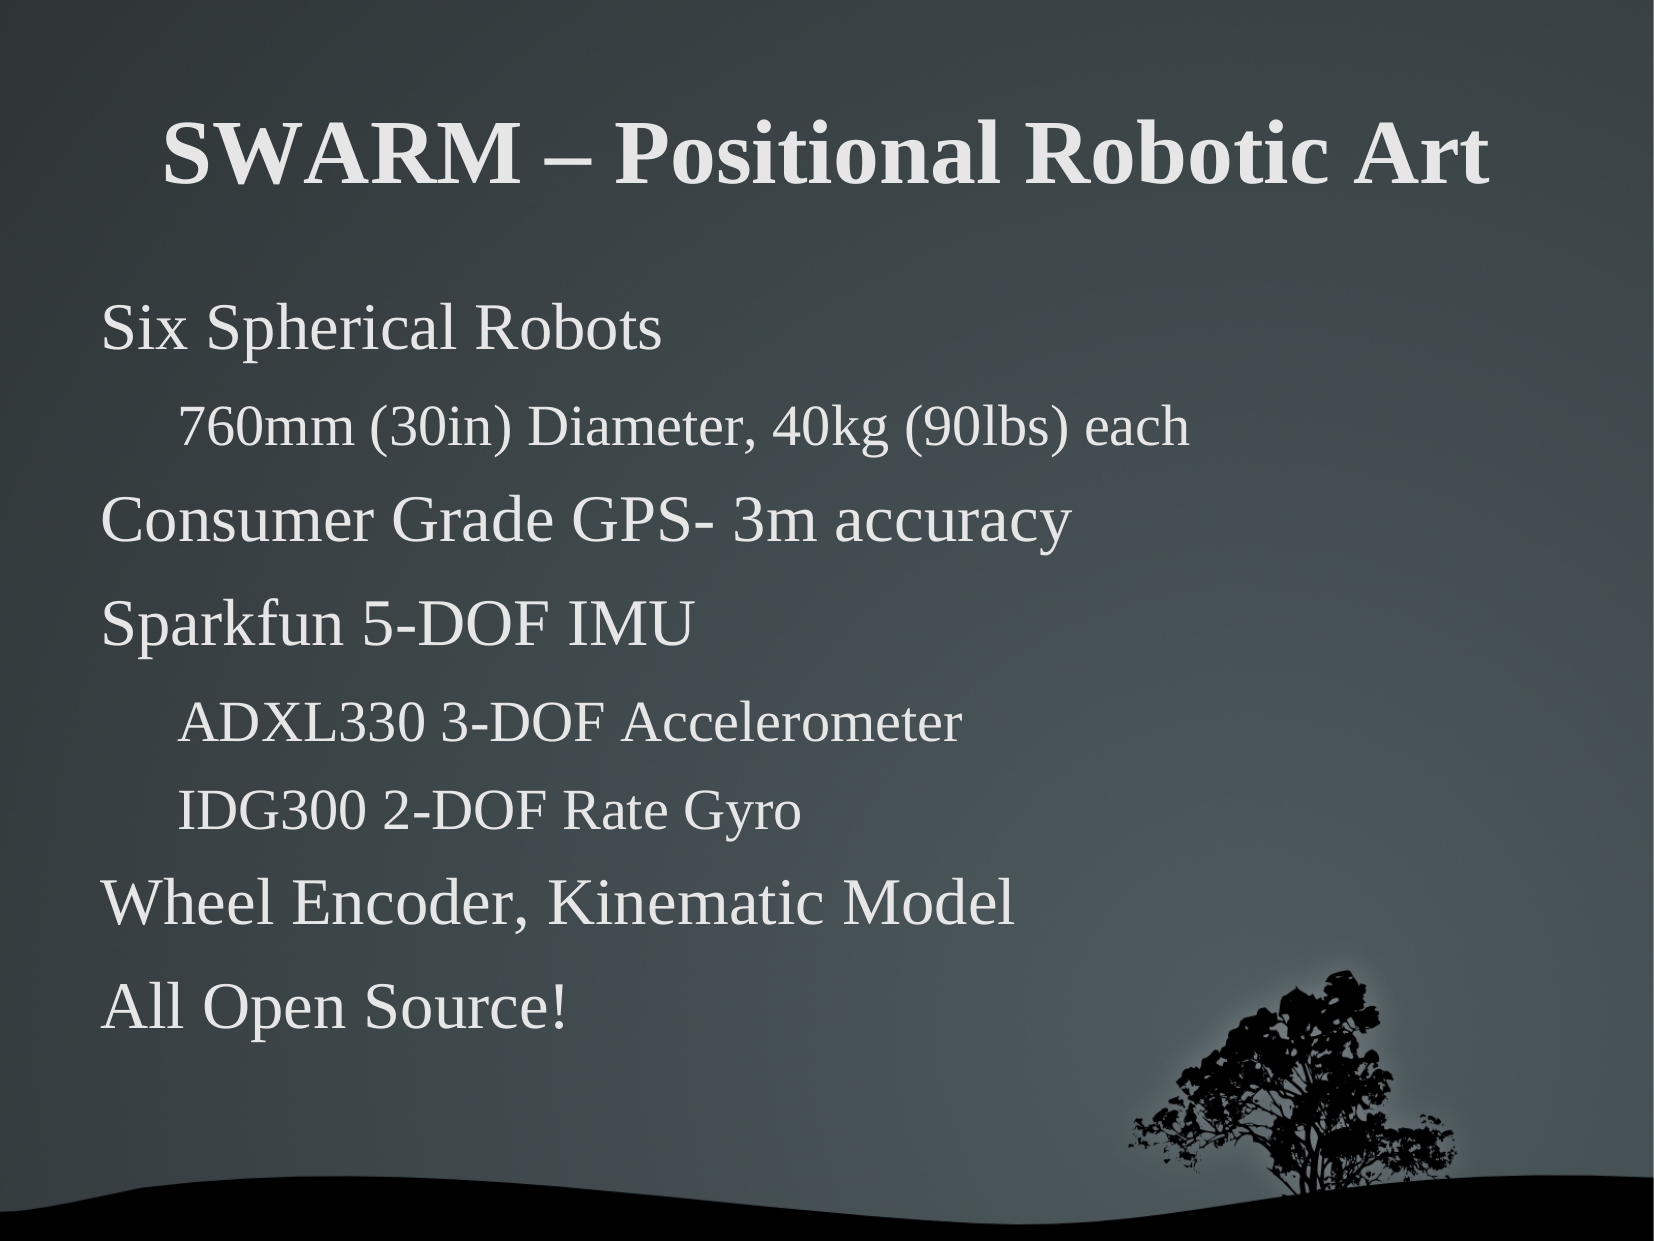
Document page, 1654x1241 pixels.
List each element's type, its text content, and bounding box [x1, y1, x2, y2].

title SWARM – Positional Robotic Art [82, 56, 1571, 250]
list Six Spherical Robots 760mm (30in) Diameter, 40kg (90lbs) each Consumer Grade GPS- 3m accuracy Sparkfun 5-DOF IMU ADXL330 3-DOF Accelerometer IDG300 2-DOF Rate Gyro Wheel Encoder, Kinematic Model All Open Source! [82, 290, 1571, 1094]
picture [0, 0, 1654, 1241]
